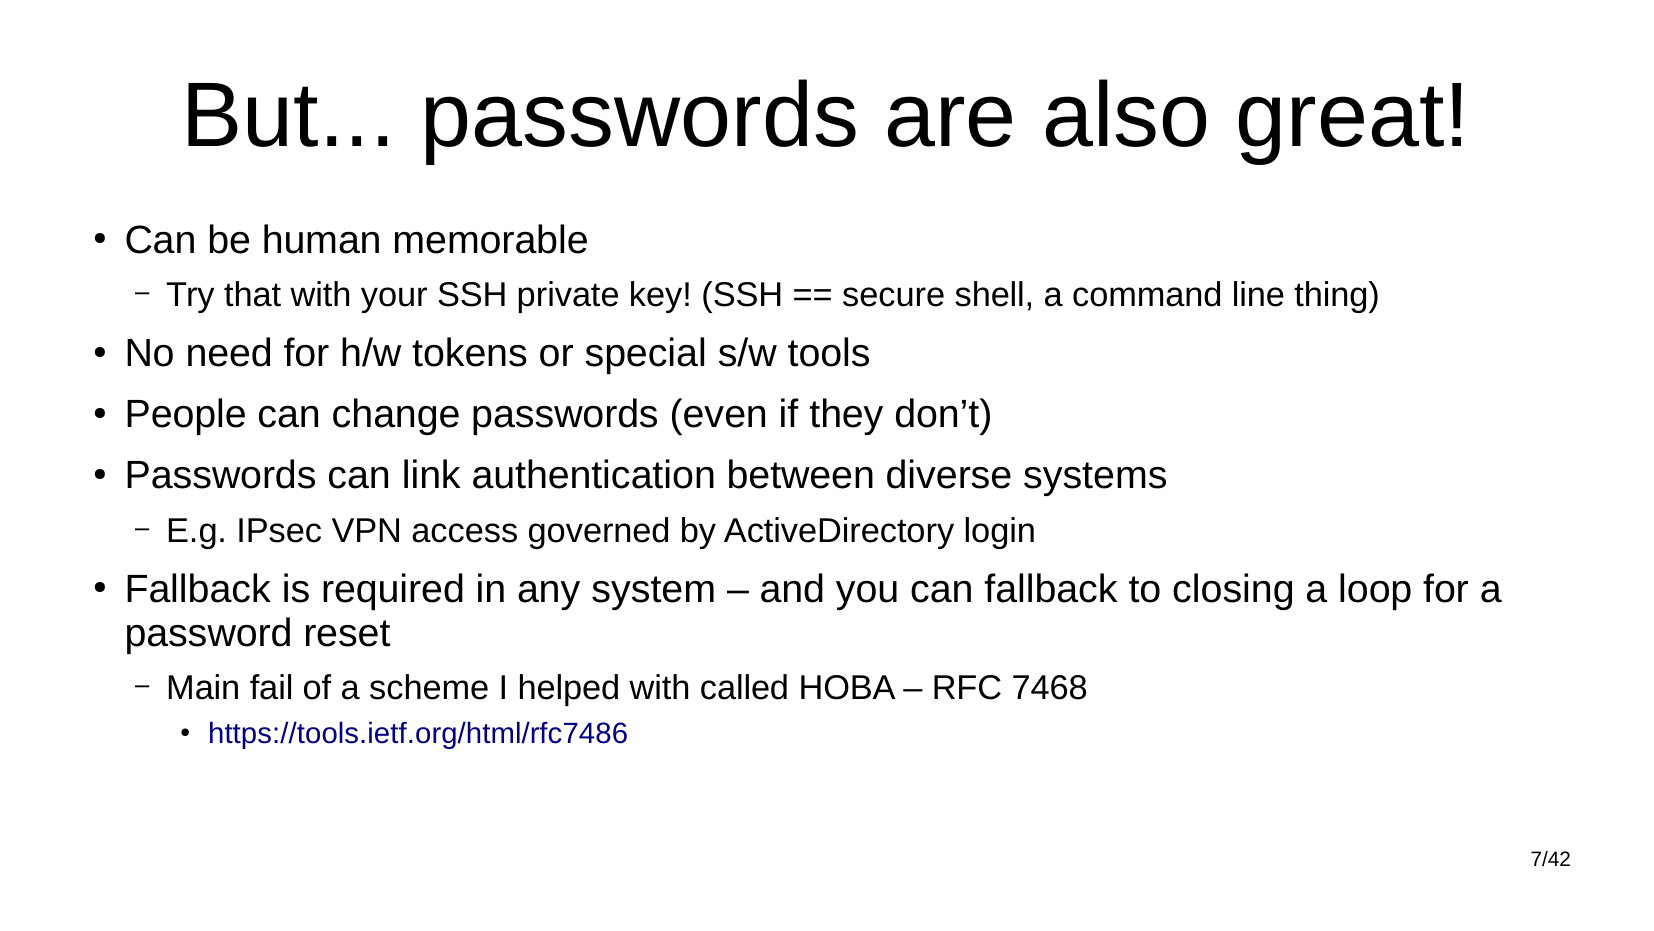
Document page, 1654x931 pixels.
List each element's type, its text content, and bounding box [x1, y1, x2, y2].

list Can be human memorable Try that with your SSH private key! (SSH == secure shell, a command line thing) No need for h/w tokens or special s/w tools People can change passwords (even if they don’t) Passwords can link authentication between diverse systems E.g. IPsec VPN access governed by ActiveDirectory login Fallback is required in any system – and you can fallback to closing a loop for a password reset Main fail of a scheme I helped with called HOBA – RFC 7468 https://tools.ietf.org/html/rfc7486 [82, 217, 1571, 758]
title But... passwords are also great! [82, 37, 1571, 193]
